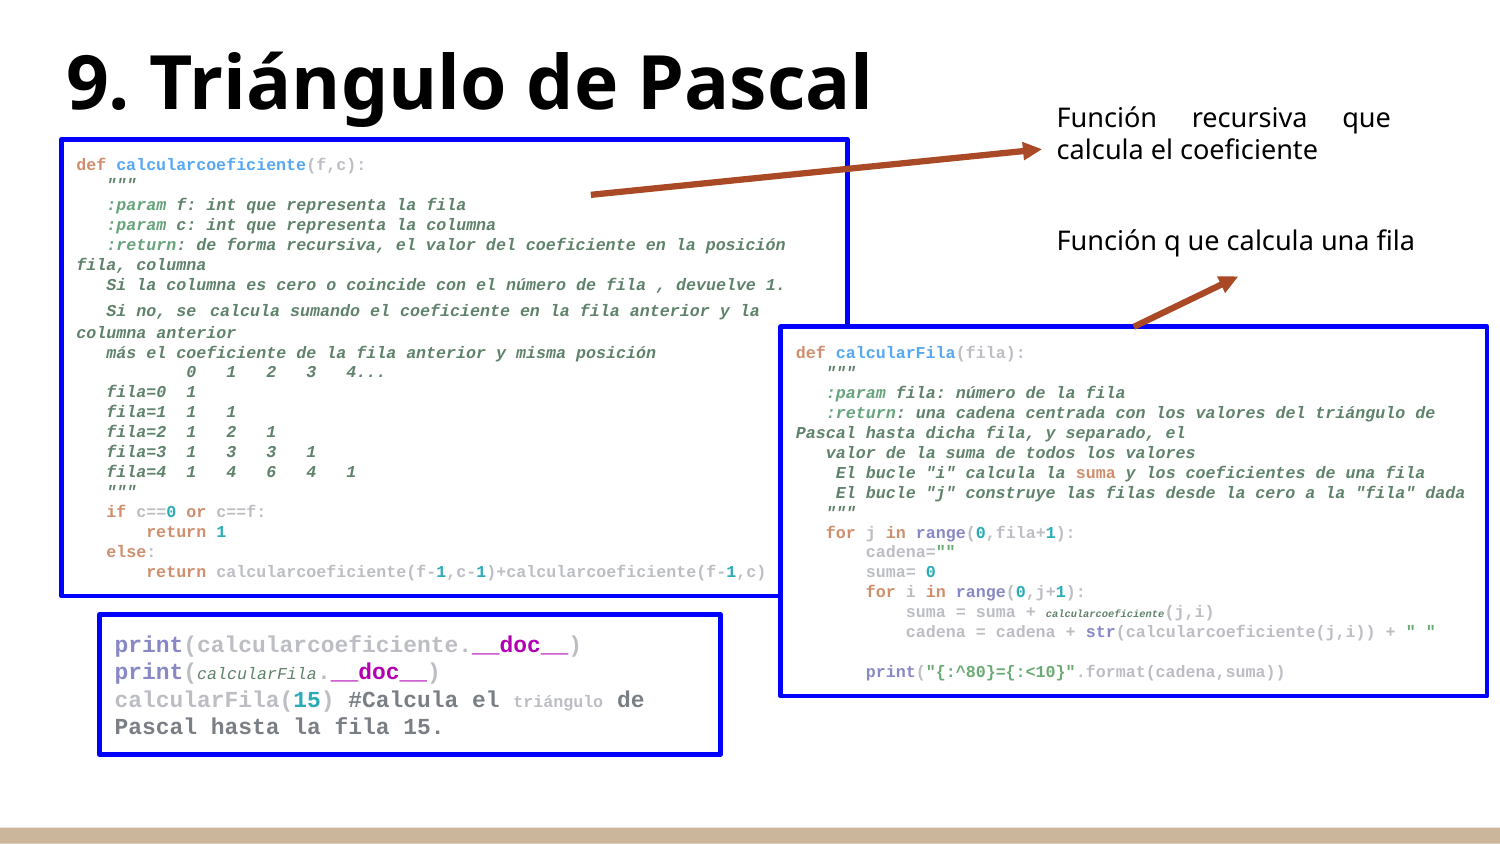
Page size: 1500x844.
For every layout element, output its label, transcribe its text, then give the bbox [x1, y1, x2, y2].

text_box Función q ue calcula una fila [1041, 235, 1435, 277]
text_box Función recursiva que calcula el coeficiente [1041, 109, 1406, 189]
text_box def calcularcoeficiente(f,c): """ :param f: int que representa la fila :param c: int que representa la columna :return: de forma recursiva, el valor del coeficiente en la posición fila, columna Si la columna es cero o coincide con el número de fila , devuelve 1. Si no, se calcula sumando el coeficiente en la fila anterior y la columna anterior más el coeficiente de la fila anterior y misma posición 0 1 2 3 4... fila=0 1 fila=1 1 1 fila=2 1 2 1 fila=3 1 3 3 1 fila=4 1 4 6 4 1 """ if c==0 or c==f: return 1 else: return calcularcoeficiente(f-1,c-1)+calcularcoeficiente(f-1,c) [61, 139, 848, 596]
title 9. Triángulo de Pascal [51, 51, 1449, 140]
text_box print(calcularcoeficiente.__doc__) print(calcularFila.__doc__) calcularFila(15) #Calcula el triángulo de Pascal hasta la fila 15. [99, 614, 721, 755]
text_box def calcularFila(fila): """ :param fila: número de la fila :return: una cadena centrada con los valores del triángulo de Pascal hasta dicha fila, y separado, el valor de la suma de todos los valores El bucle "i" calcula la suma y los coeficientes de una fila El bucle "j" construye las filas desde la cero a la "fila" dada """ for j in range(0,fila+1): cadena="" suma= 0 for i in range(0,j+1): suma = suma + calcularcoeficiente(j,i) cadena = cadena + str(calcularcoeficiente(j,i)) + " " print("{:^80}={:<10}".format(cadena,suma)) [780, 326, 1487, 697]
